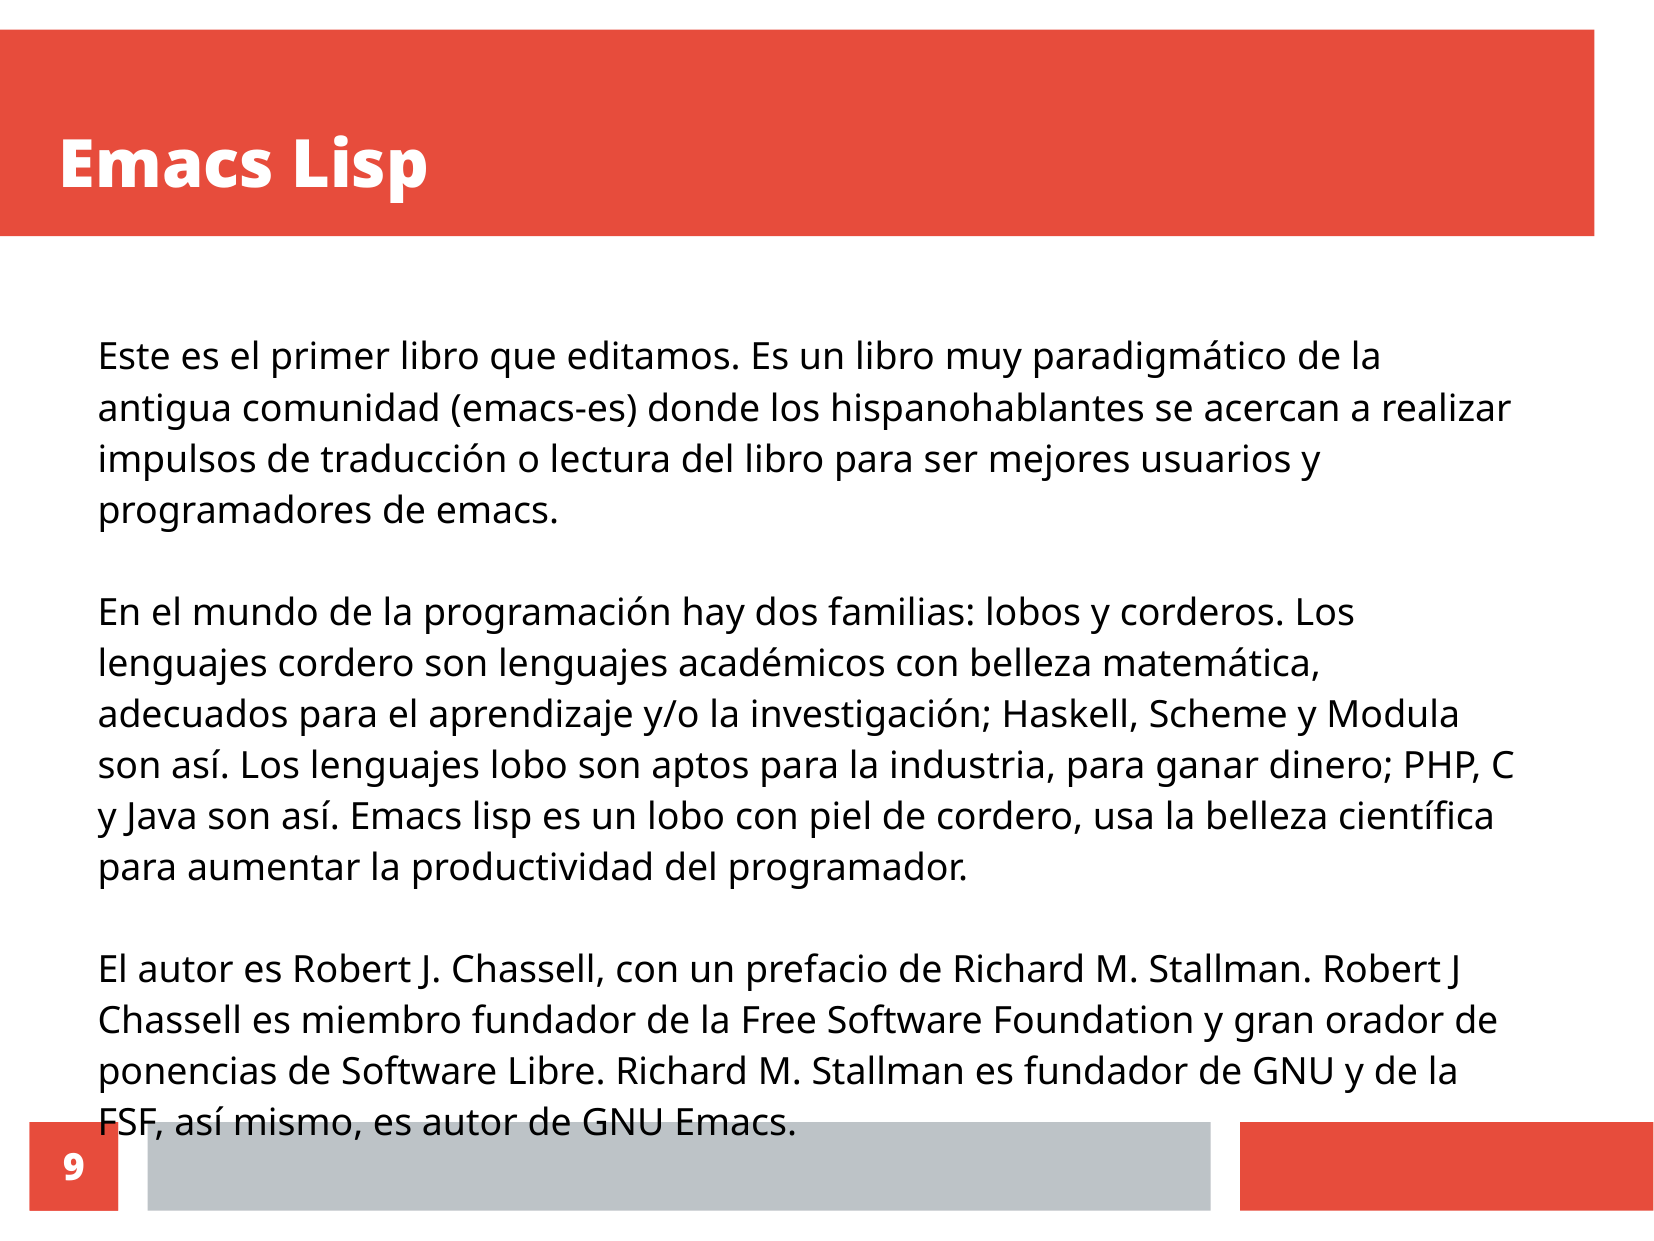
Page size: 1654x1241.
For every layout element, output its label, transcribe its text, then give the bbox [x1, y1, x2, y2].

text_box Este es el primer libro que editamos. Es un libro muy paradigmático de la antigua comunidad (emacs-es) donde los hispanohablantes se acercan a realizar impulsos de traducción o lectura del libro para ser mejores usuarios y programadores de emacs. En el mundo de la programación hay dos familias: lobos y corderos. Los lenguajes cordero son lenguajes académicos con belleza matemática, adecuados para el aprendizaje y/o la investigación; Haskell, Scheme y Modula son así. Los lenguajes lobo son aptos para la industria, para ganar dinero; PHP, C y Java son así. Emacs lisp es un lobo con piel de cordero, usa la belleza científica para aumentar la productividad del programador. El autor es Robert J. Chassell, con un prefacio de Richard M. Stallman. Robert J Chassell es miembro fundador de la Free Software Foundation y gran orador de ponencias de Software Libre. Richard M. Stallman es fundador de GNU y de la FSF, así mismo, es autor de GNU Emacs. [82, 271, 1536, 1114]
title Emacs Lisp [59, 59, 1595, 207]
